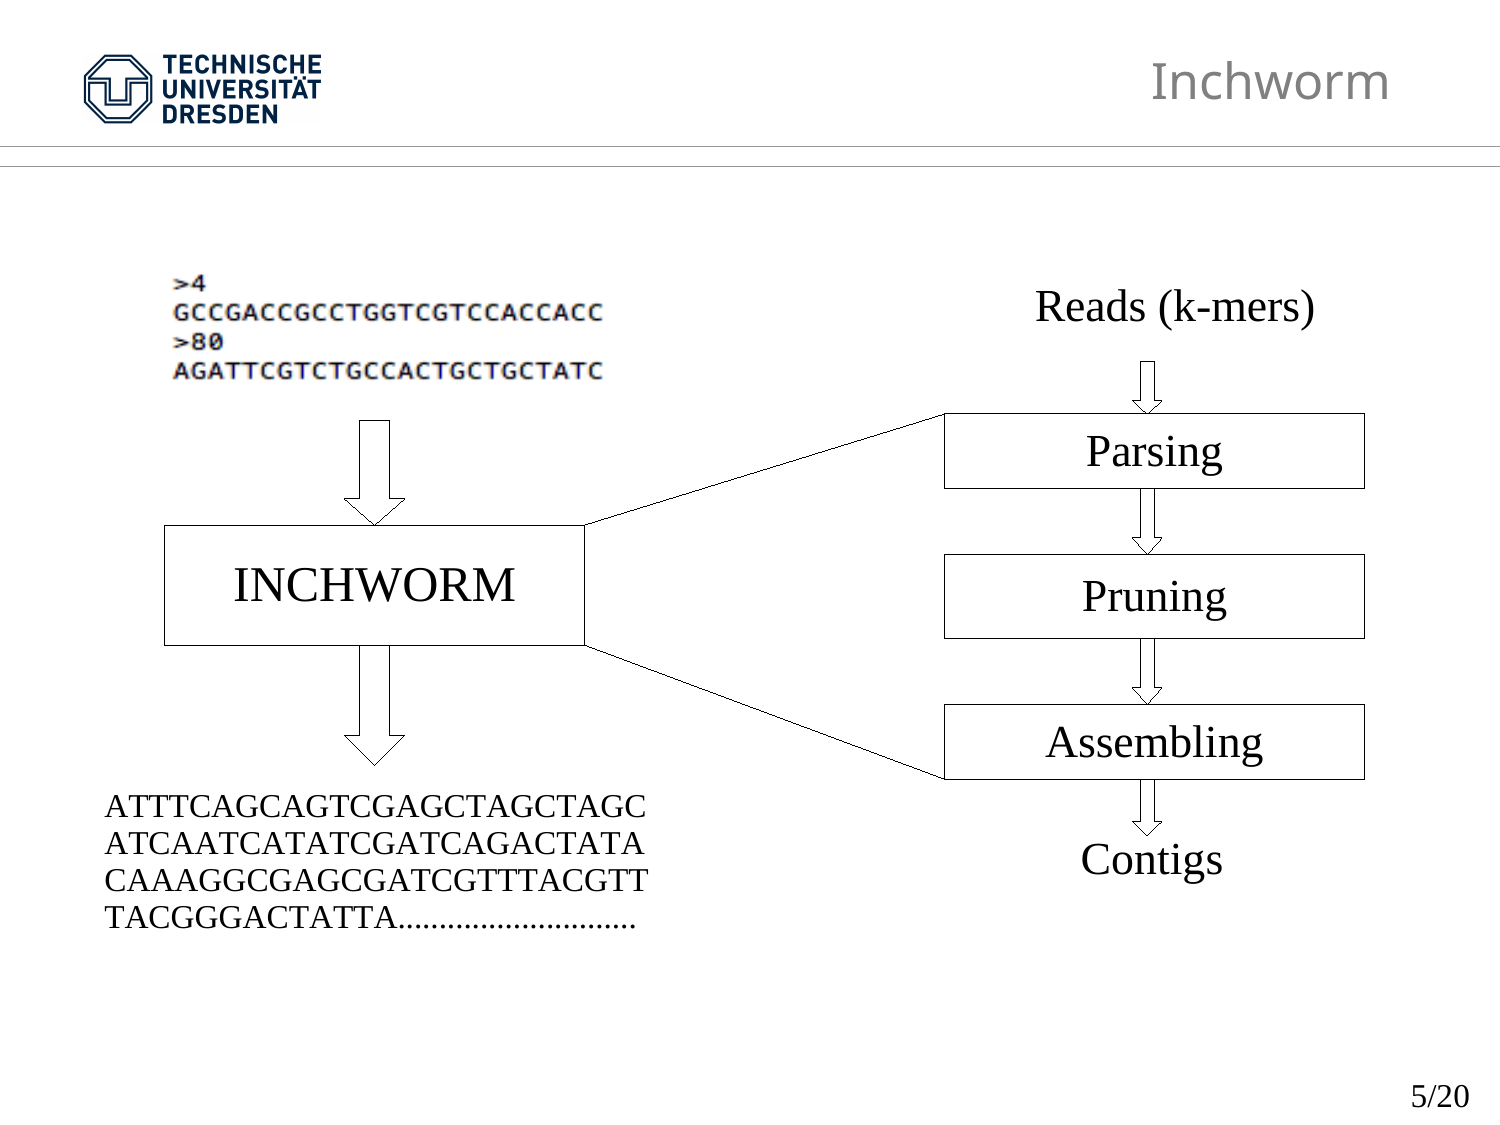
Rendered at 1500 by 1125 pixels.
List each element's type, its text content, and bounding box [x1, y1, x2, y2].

text_box [1132, 638, 1162, 705]
picture [83, 54, 321, 124]
text_box [344, 420, 405, 526]
text_box Contigs [1065, 825, 1255, 946]
text_box Reads (k-mers) [1020, 273, 1381, 390]
text_box ATTTCAGCAGTCGAGCTAGCTAGCATCAATCATATCGATCAGACTATACAAAGGCGAGCGATCGTTTACGTTTACGGGACTATTA............................. [89, 780, 675, 1055]
text_box [1132, 488, 1162, 555]
title Inchworm [826, 12, 1392, 148]
text_box INCHWORM [164, 525, 585, 646]
text_box [1132, 779, 1162, 836]
text_box Assembling [944, 704, 1365, 780]
text_box Parsing [944, 413, 1365, 489]
picture [164, 269, 615, 390]
text_box [344, 645, 405, 766]
text_box [1132, 361, 1162, 414]
text_box Pruning [944, 554, 1365, 639]
